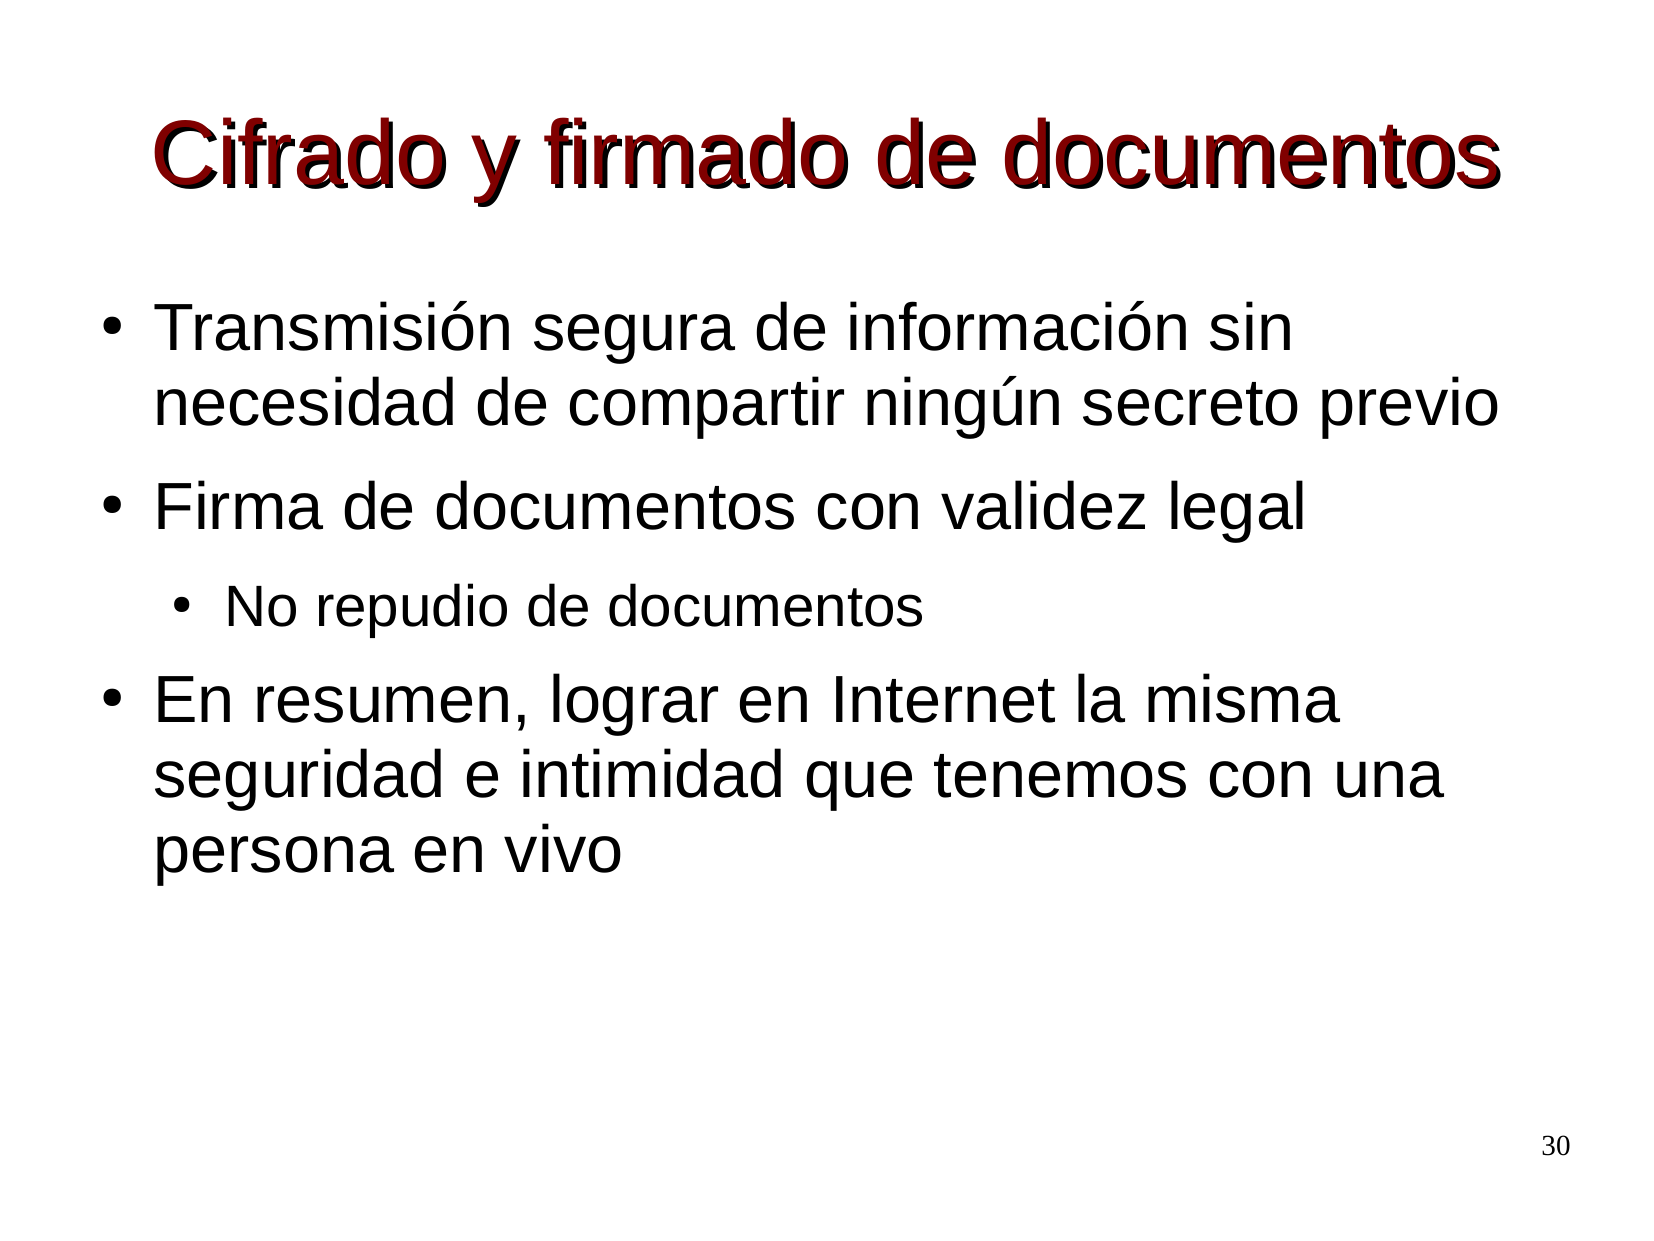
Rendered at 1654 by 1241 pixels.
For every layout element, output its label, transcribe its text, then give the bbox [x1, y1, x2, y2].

title Cifrado y firmado de documentos [82, 49, 1571, 257]
list Transmisión segura de información sin necesidad de compartir ningún secreto previo Firma de documentos con validez legal No repudio de documentos En resumen, lograr en Internet la misma seguridad e intimidad que tenemos con una persona en vivo [82, 290, 1571, 1094]
